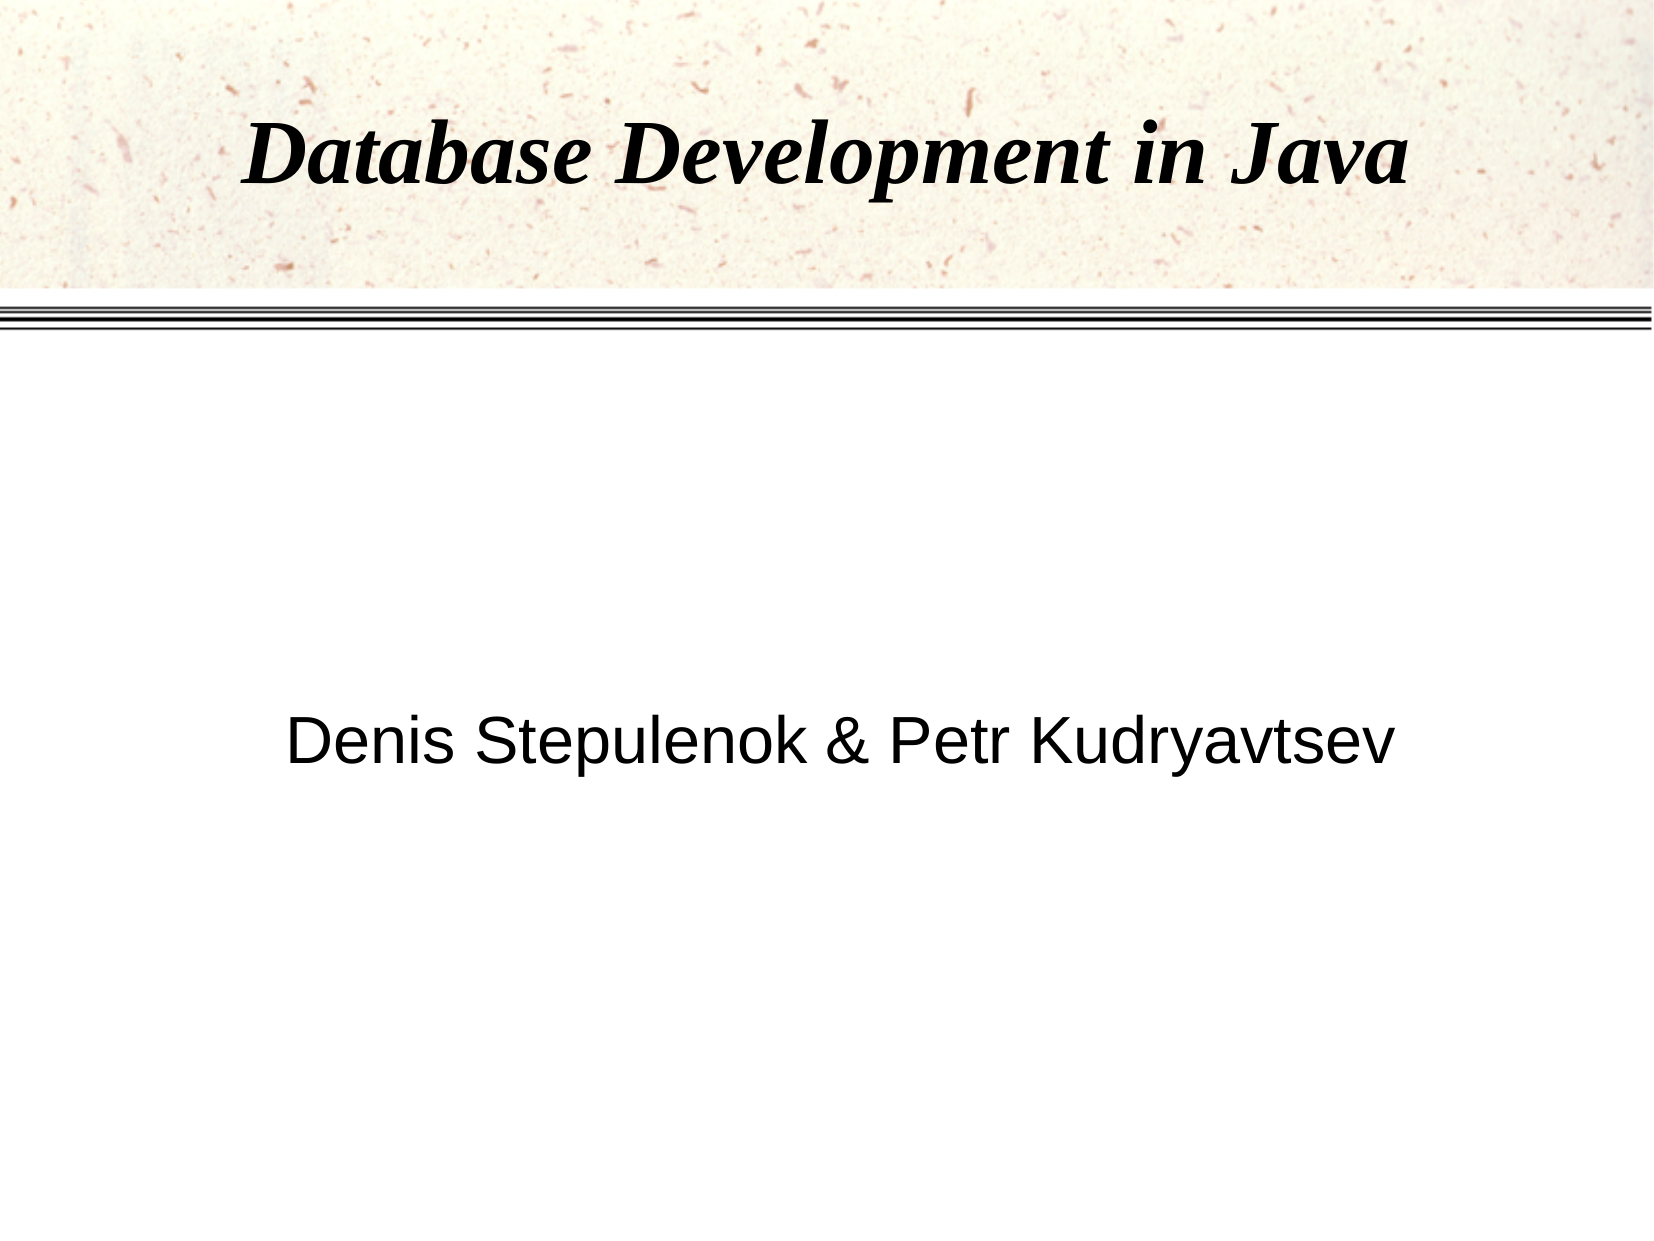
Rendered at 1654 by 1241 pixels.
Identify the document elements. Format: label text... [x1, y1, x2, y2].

subtitle Denis Stepulenok & Petr Kudryavtsev [151, 387, 1532, 1169]
title Database Development in Java [82, 49, 1571, 257]
picture [0, 0, 1654, 1241]
